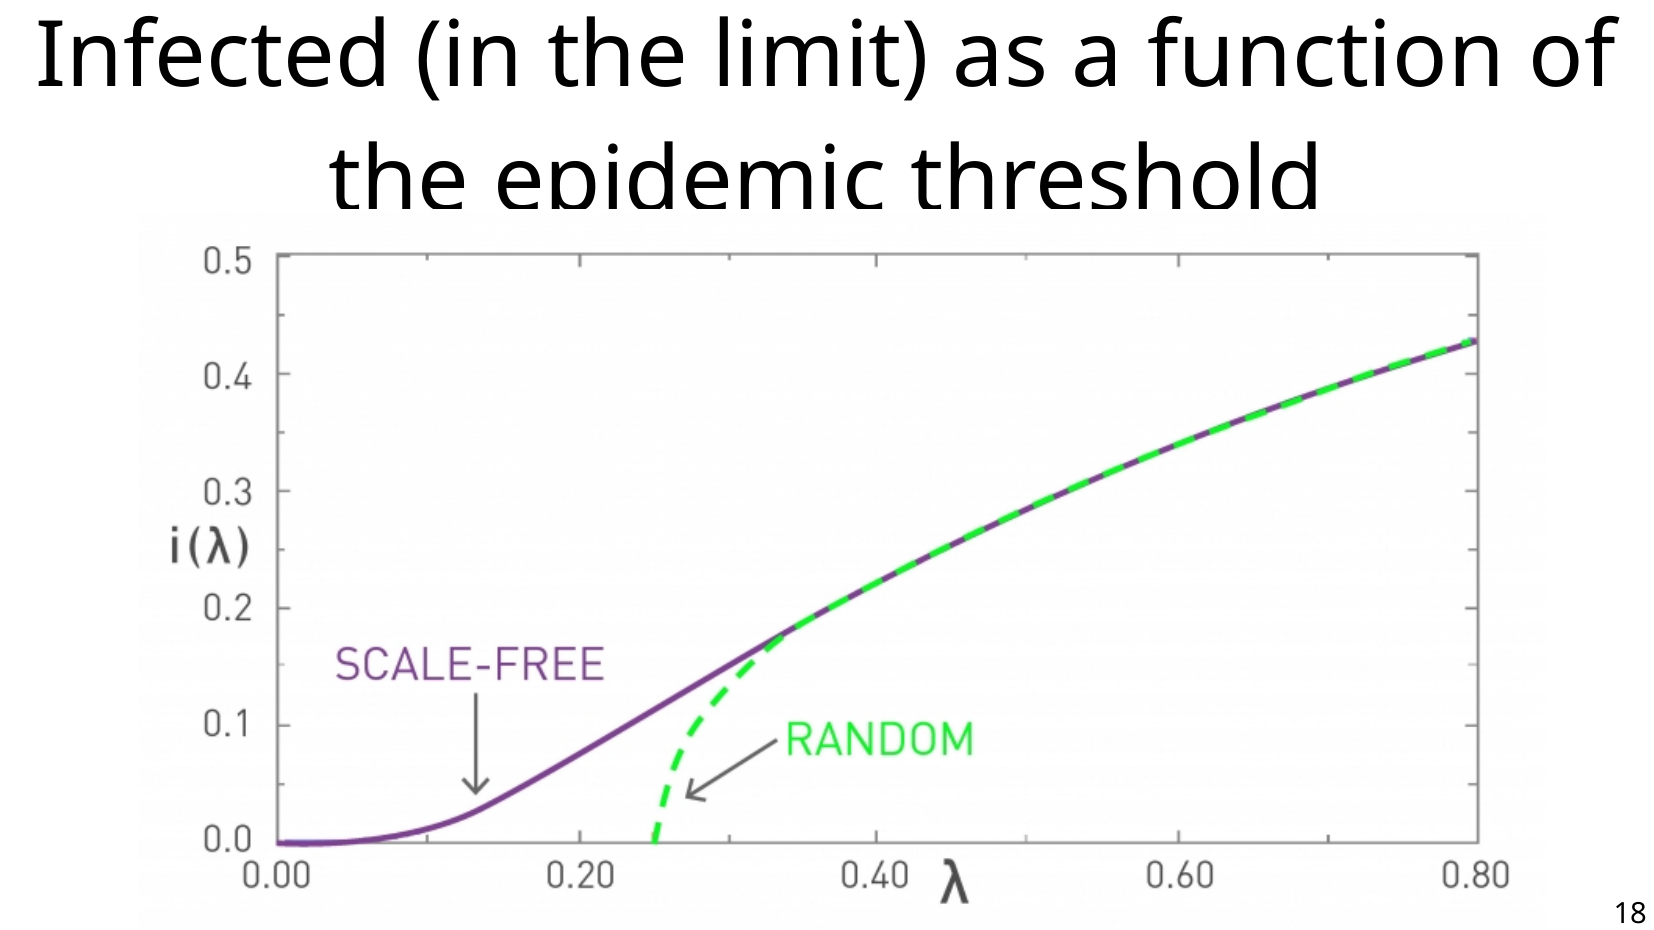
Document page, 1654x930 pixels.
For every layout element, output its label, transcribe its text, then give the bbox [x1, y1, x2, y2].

title Infected (in the limit) as a function of the epidemic threshold [0, 1, 1653, 225]
picture [138, 209, 1546, 929]
